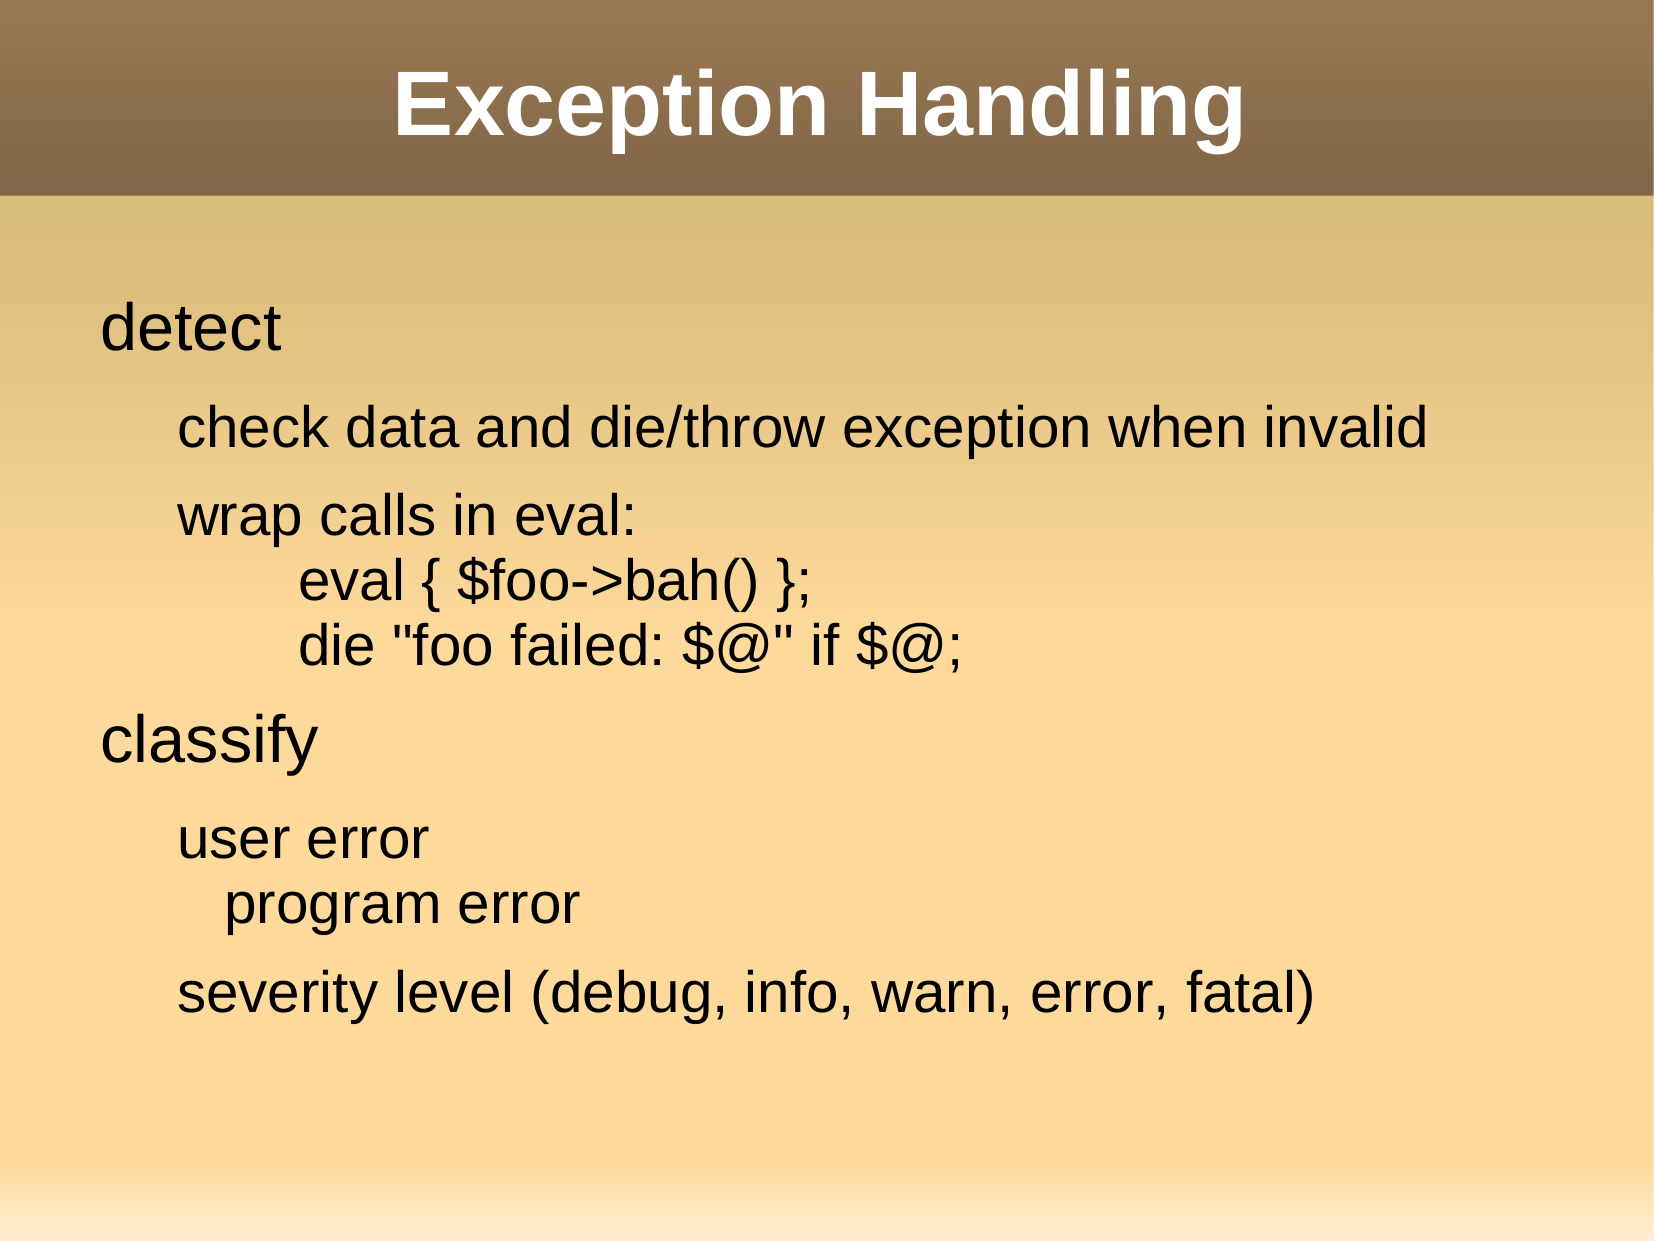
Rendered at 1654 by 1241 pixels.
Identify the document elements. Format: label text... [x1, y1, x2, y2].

picture [0, 0, 1654, 1241]
list detect check data and die/throw exception when invalid wrap calls in eval: eval { $foo->bah() }; die "foo failed: $@" if $@; classify user error program error severity level (debug, info, warn, error, fatal) [82, 290, 1571, 1094]
title Exception Handling [76, 7, 1565, 200]
